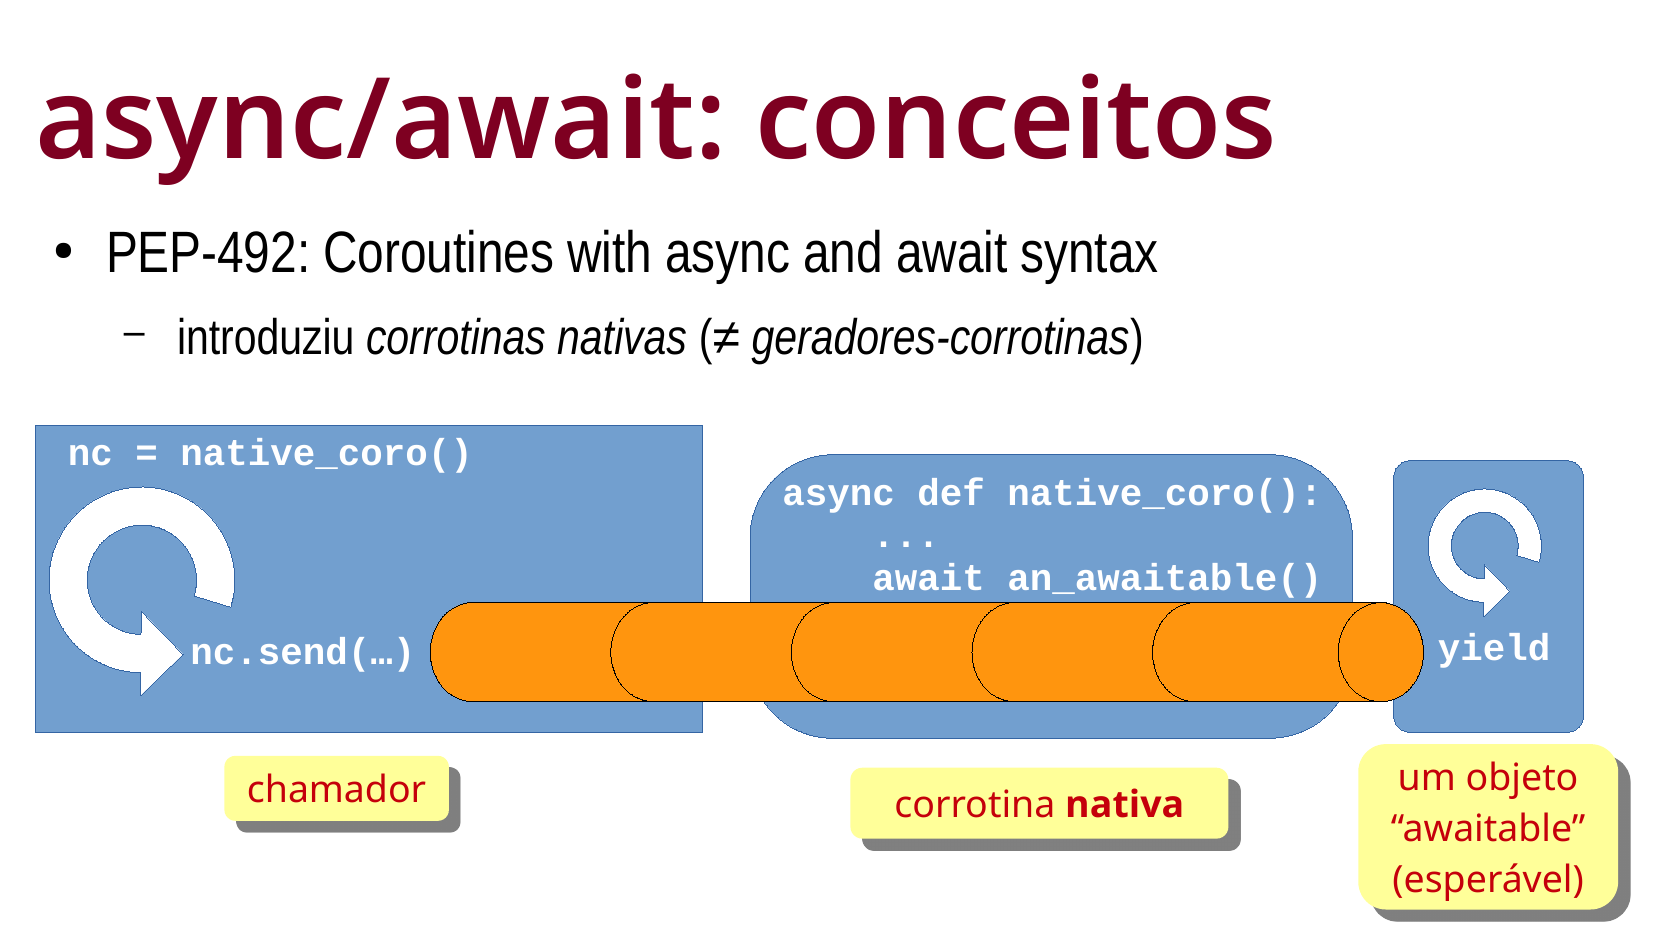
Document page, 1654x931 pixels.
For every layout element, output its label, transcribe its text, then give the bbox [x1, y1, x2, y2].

text_box um objeto “awaitable” (esperável) [1358, 744, 1619, 910]
title async/await: conceitos [35, 37, 1571, 193]
text_box chamador [224, 755, 449, 821]
list PEP-492: Coroutines with async and await syntax introduziu corrotinas nativas (≠ geradores-corrotinas) [35, 218, 1571, 604]
text_box nc.send(…) [175, 625, 431, 684]
text_box yield [1423, 622, 1566, 680]
text_box [790, 454, 1312, 466]
text_box corrotina nativa [850, 767, 1229, 839]
text_box [35, 425, 1584, 739]
text_box nc = native_coro() [53, 427, 691, 532]
text_box async def native_coro(): ... await an_awaitable() [767, 466, 1360, 609]
